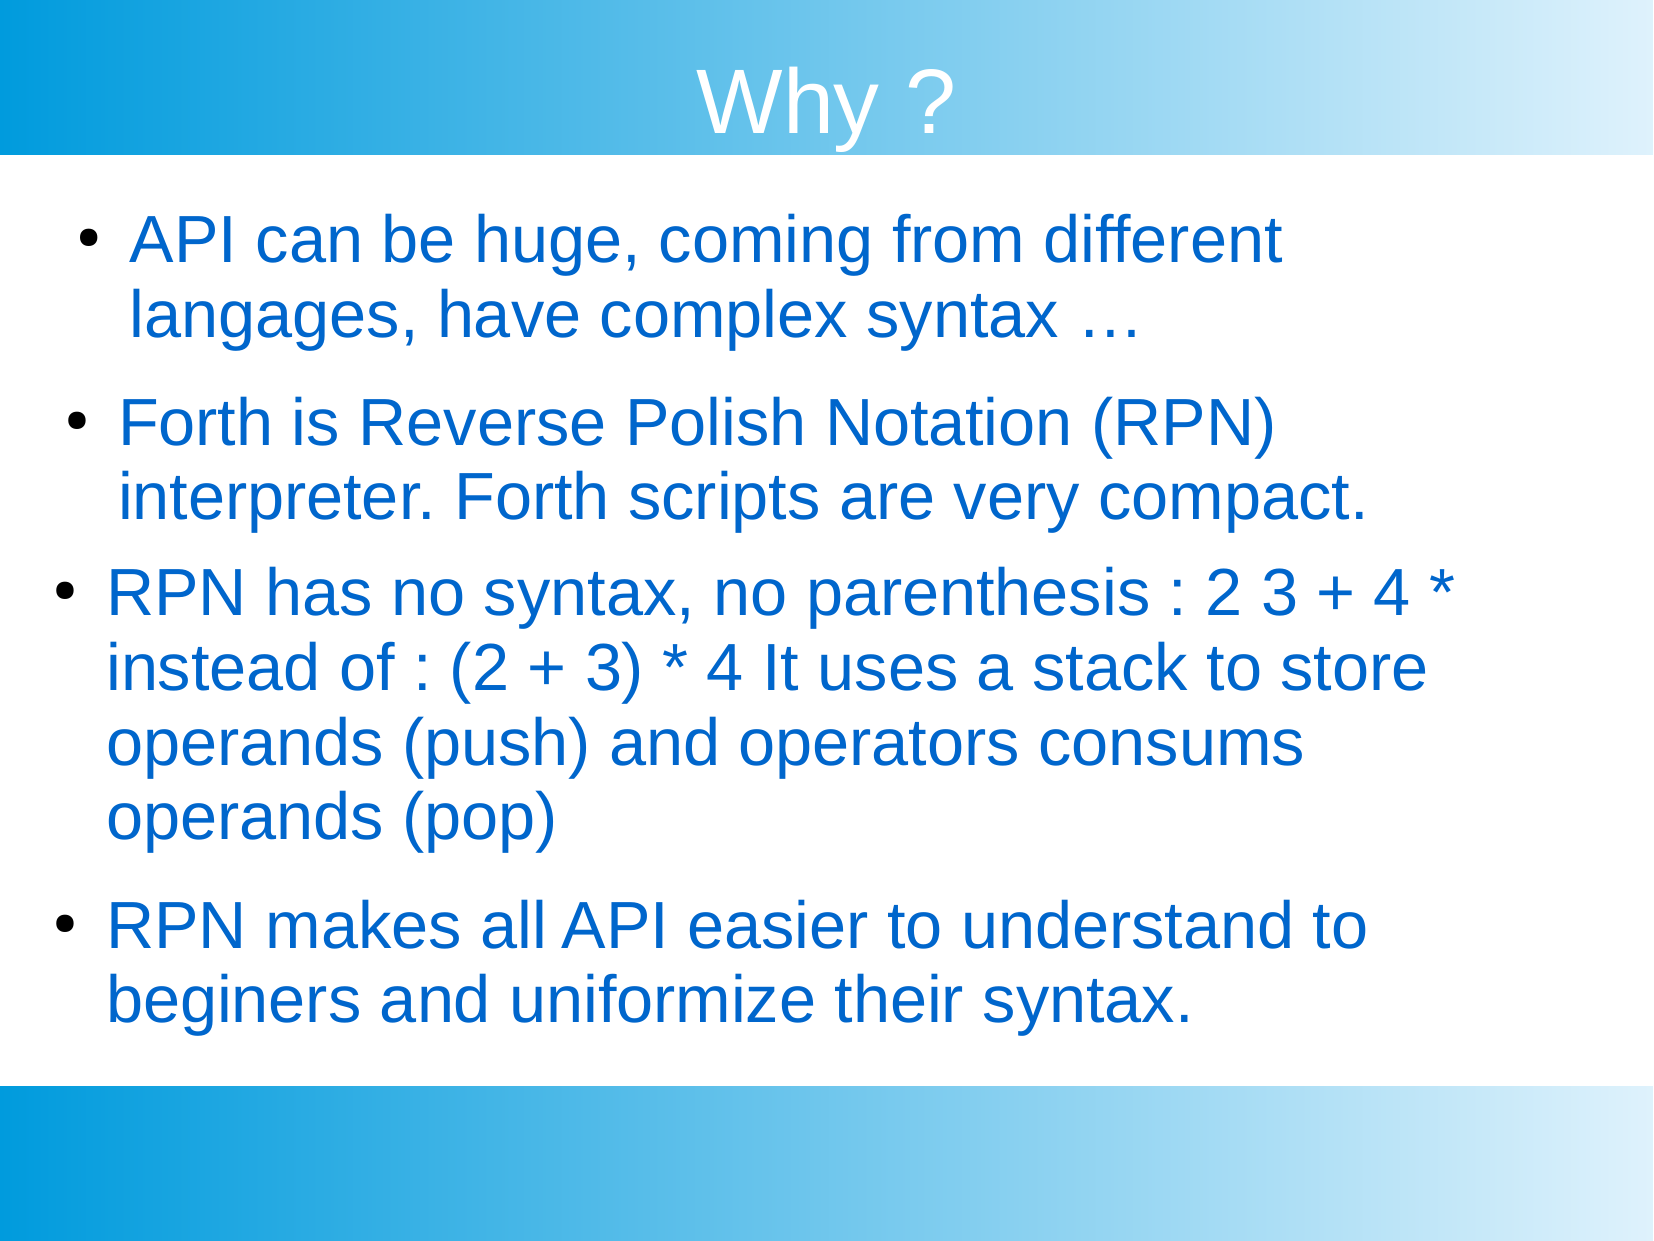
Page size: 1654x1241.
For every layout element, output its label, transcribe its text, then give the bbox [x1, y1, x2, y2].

list Forth is Reverse Polish Notation (RPN) interpreter. Forth scripts are very compact. [47, 384, 1512, 473]
list RPN has no syntax, no parenthesis : 2 3 + 4 * instead of : (2 + 3) * 4 It uses a stack to store operands (push) and operators consums operands (pop) [35, 555, 1501, 643]
list API can be huge, coming from different langages, have complex syntax … [59, 202, 1524, 291]
list RPN makes all API easier to understand to beginers and uniformize their syntax. [35, 887, 1501, 976]
title Why ? [82, 49, 1571, 155]
